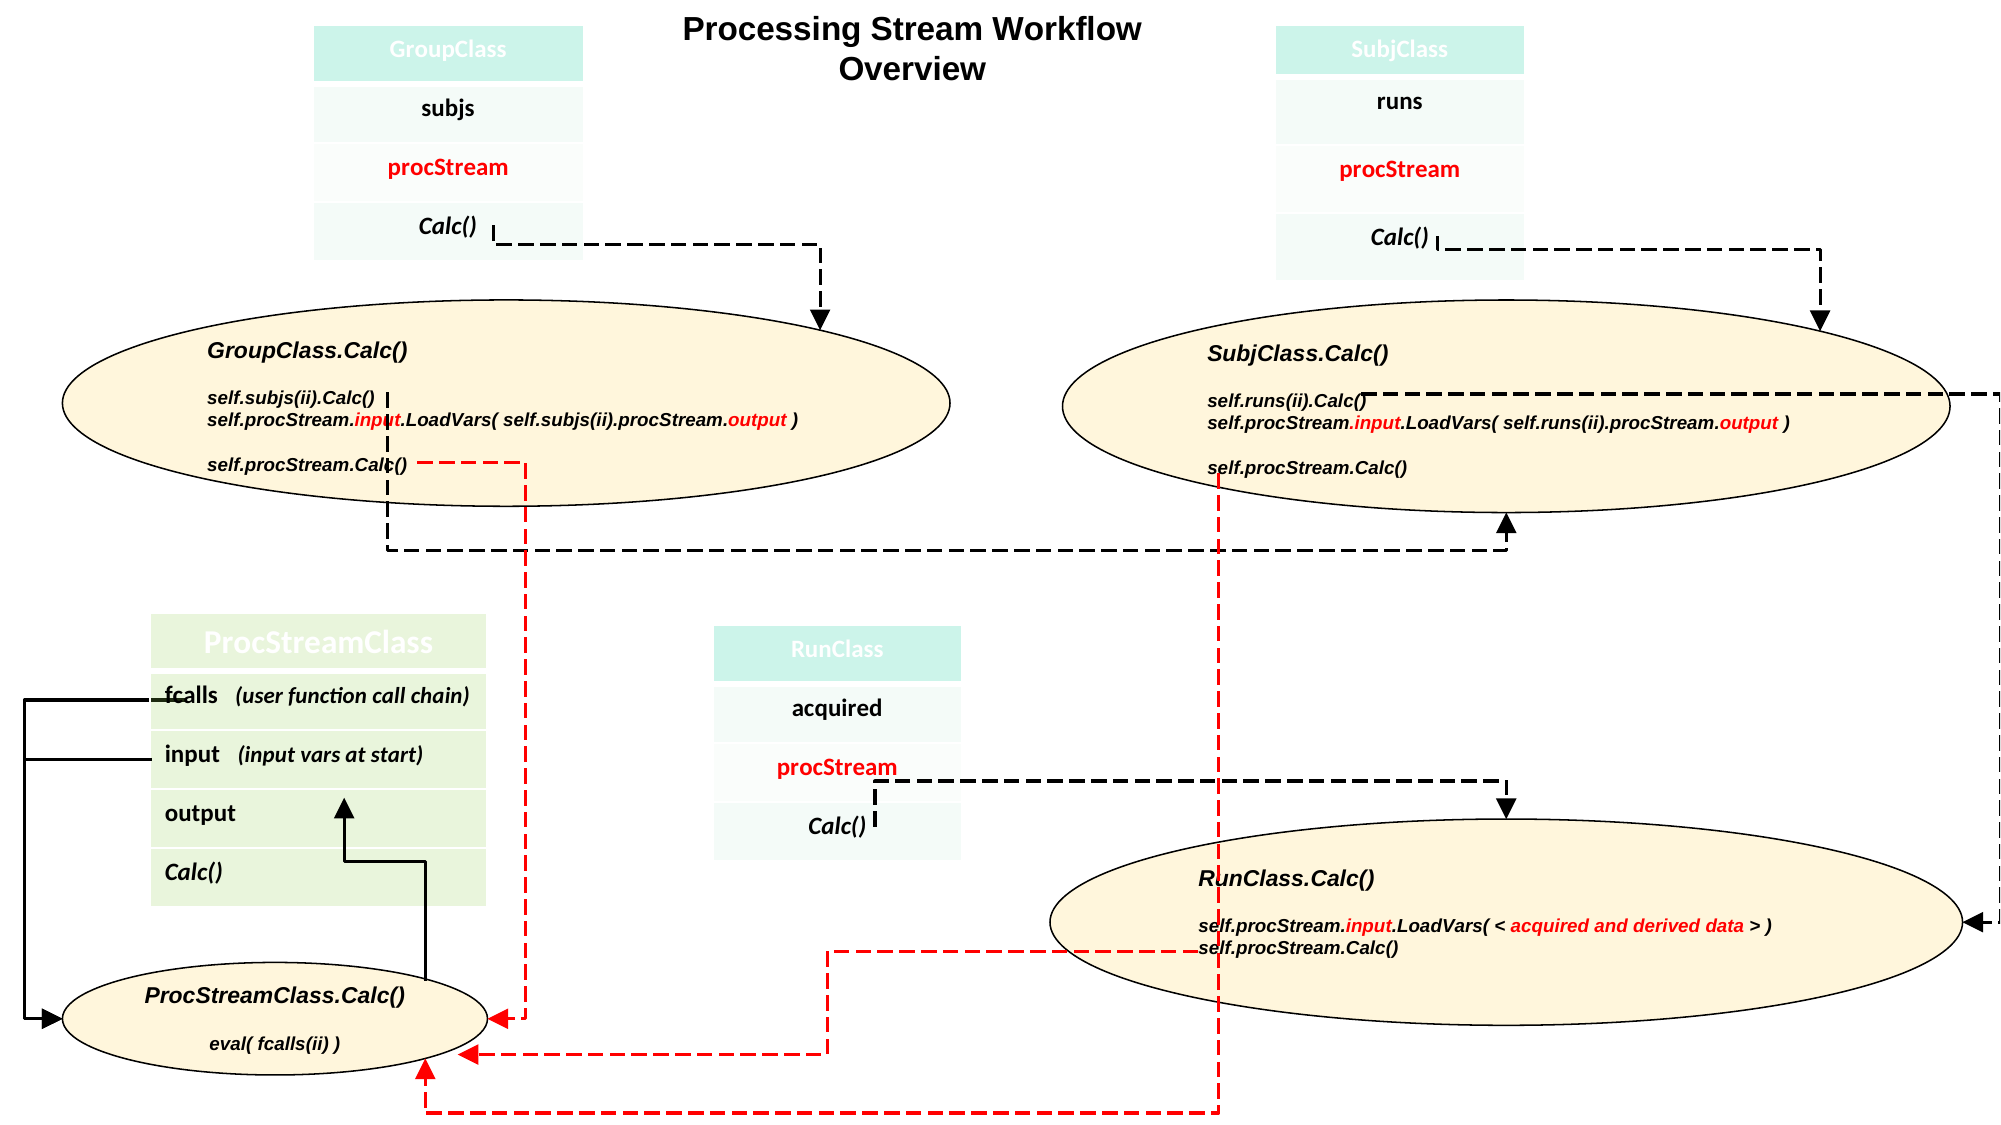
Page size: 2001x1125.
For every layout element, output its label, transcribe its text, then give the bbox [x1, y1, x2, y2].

text_box GroupClass [314, 26, 583, 81]
text_box SubjClass [1276, 26, 1524, 74]
text_box fcalls (user function call chain) [151, 674, 486, 729]
text_box SubjClass.Calc() self.runs(ii).Calc() self.procStream.input.LoadVars( self.runs(ii).procStream.output ) self.procStream.Calc() [1062, 299, 1951, 513]
text_box Calc() [151, 849, 424, 906]
text_box Calc() [714, 803, 961, 860]
text_box subjs [314, 87, 583, 142]
text_box procStream [1276, 146, 1524, 212]
text_box RunClass [714, 626, 961, 681]
text_box ProcStreamClass.Calc() eval( fcalls(ii) ) [62, 962, 488, 1075]
text_box output [151, 790, 486, 847]
text_box acquired [714, 687, 961, 742]
text_box Calc() [346, 849, 486, 906]
text_box Calc() [1276, 214, 1524, 280]
text_box procStream [314, 144, 583, 201]
text_box ProcStreamClass [151, 614, 486, 668]
text_box Calc() [314, 203, 583, 260]
text_box runs [1276, 80, 1524, 144]
text_box GroupClass.Calc() self.subjs(ii).Calc() self.procStream.input.LoadVars( self.subjs(ii).procStream.output ) self.procStream.Calc() [62, 299, 951, 507]
text_box Processing Stream Workflow Overview [650, 0, 1176, 96]
text_box RunClass.Calc() self.procStream.input.LoadVars( < acquired and derived data > ) self.procStream.Calc() [1050, 819, 1963, 1026]
text_box procStream [714, 744, 961, 801]
text_box input (input vars at start) [151, 731, 486, 788]
